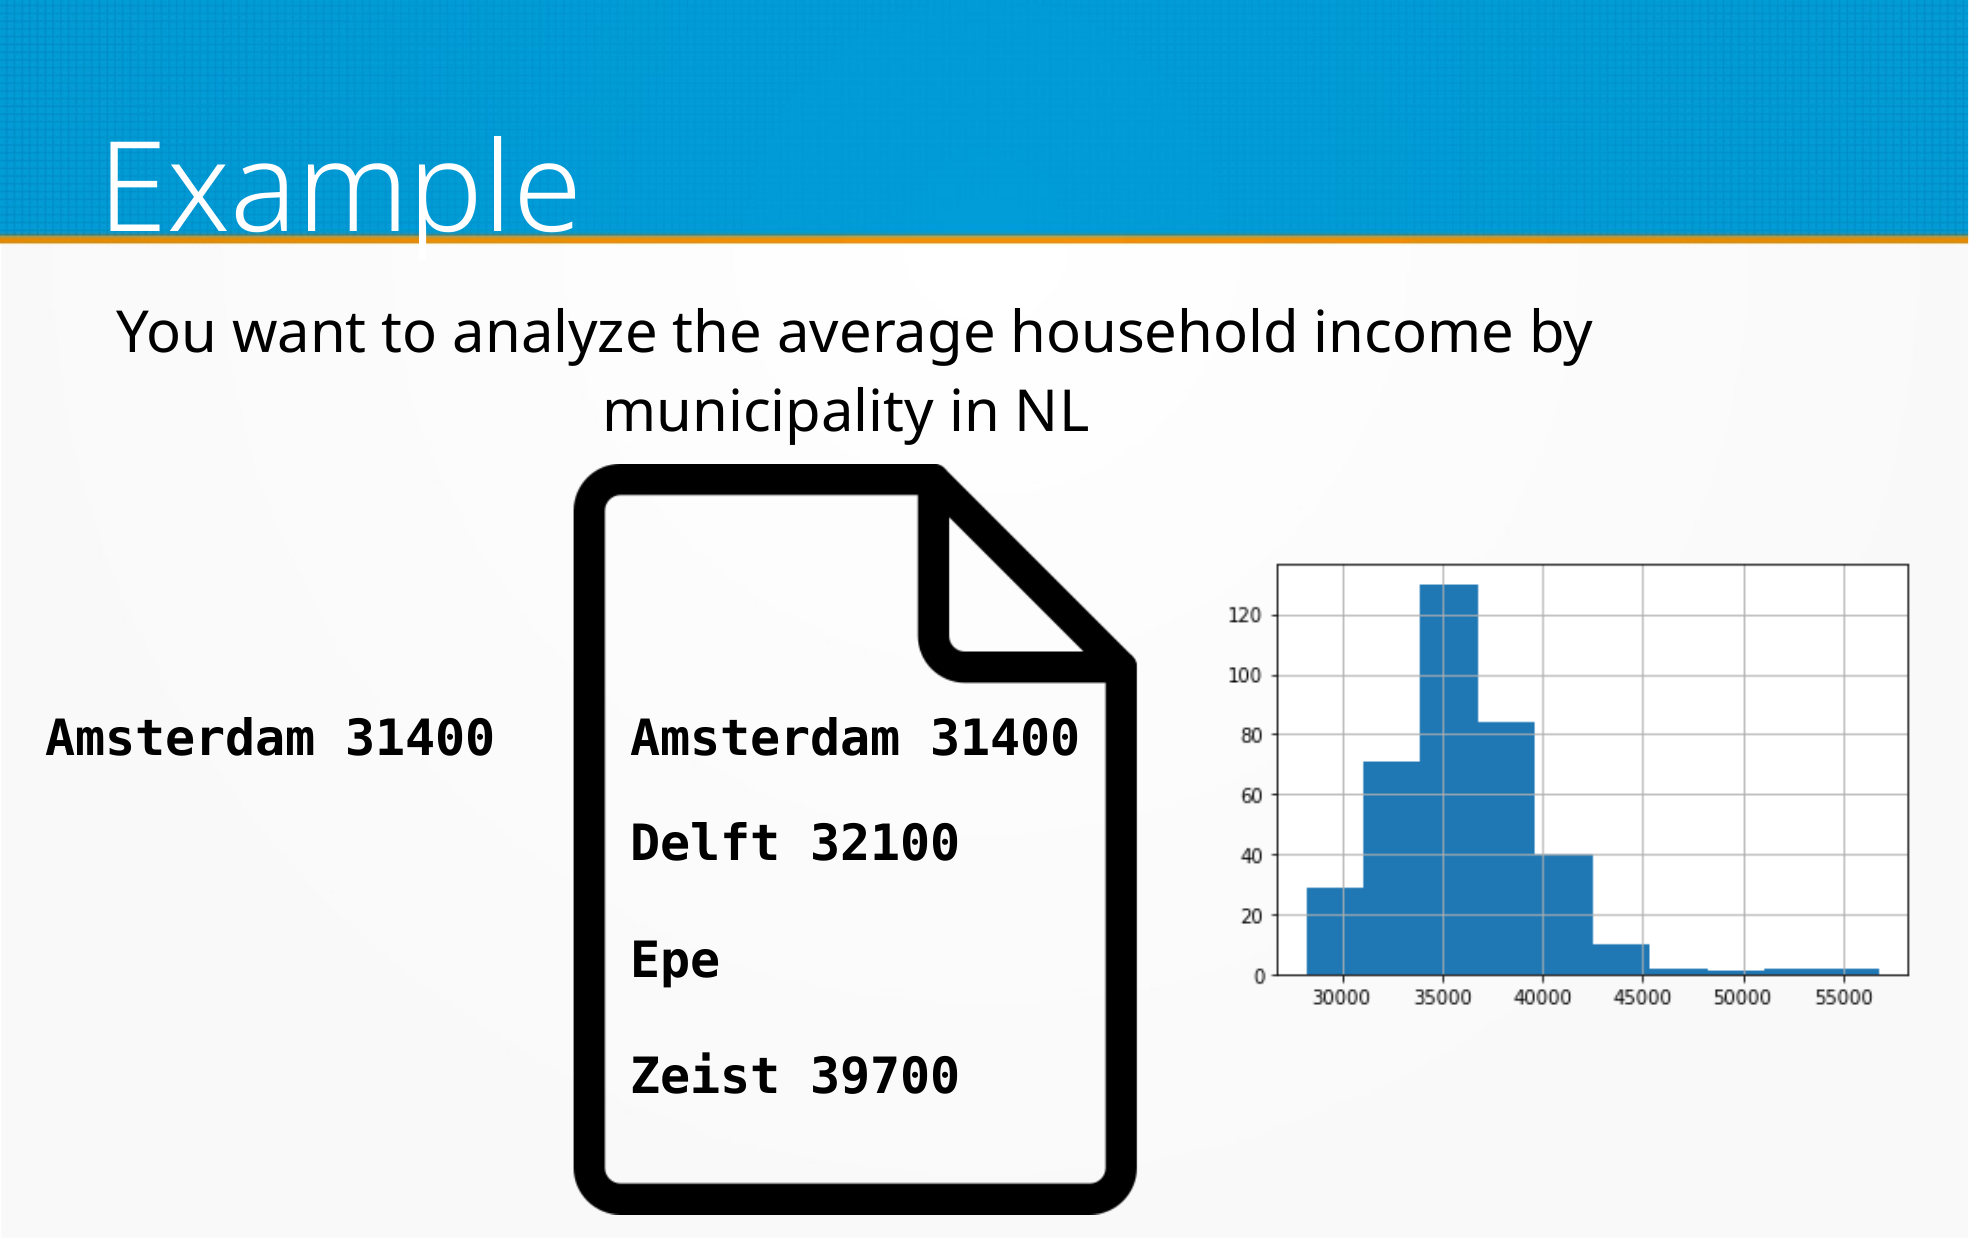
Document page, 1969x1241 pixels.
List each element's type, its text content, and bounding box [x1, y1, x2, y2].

text_box Delft 32100 [630, 814, 1096, 930]
title Example [98, 49, 1870, 257]
list You want to analyze the average household income by municipality in NL [98, 290, 1870, 451]
text_box Epe [630, 930, 1096, 1047]
picture [0, 233, 1969, 1241]
text_box Amsterdam 31400 [45, 708, 480, 826]
text_box Amsterdam 31400 [630, 709, 1096, 814]
text_box Zeist 39700 [630, 1047, 1096, 1106]
